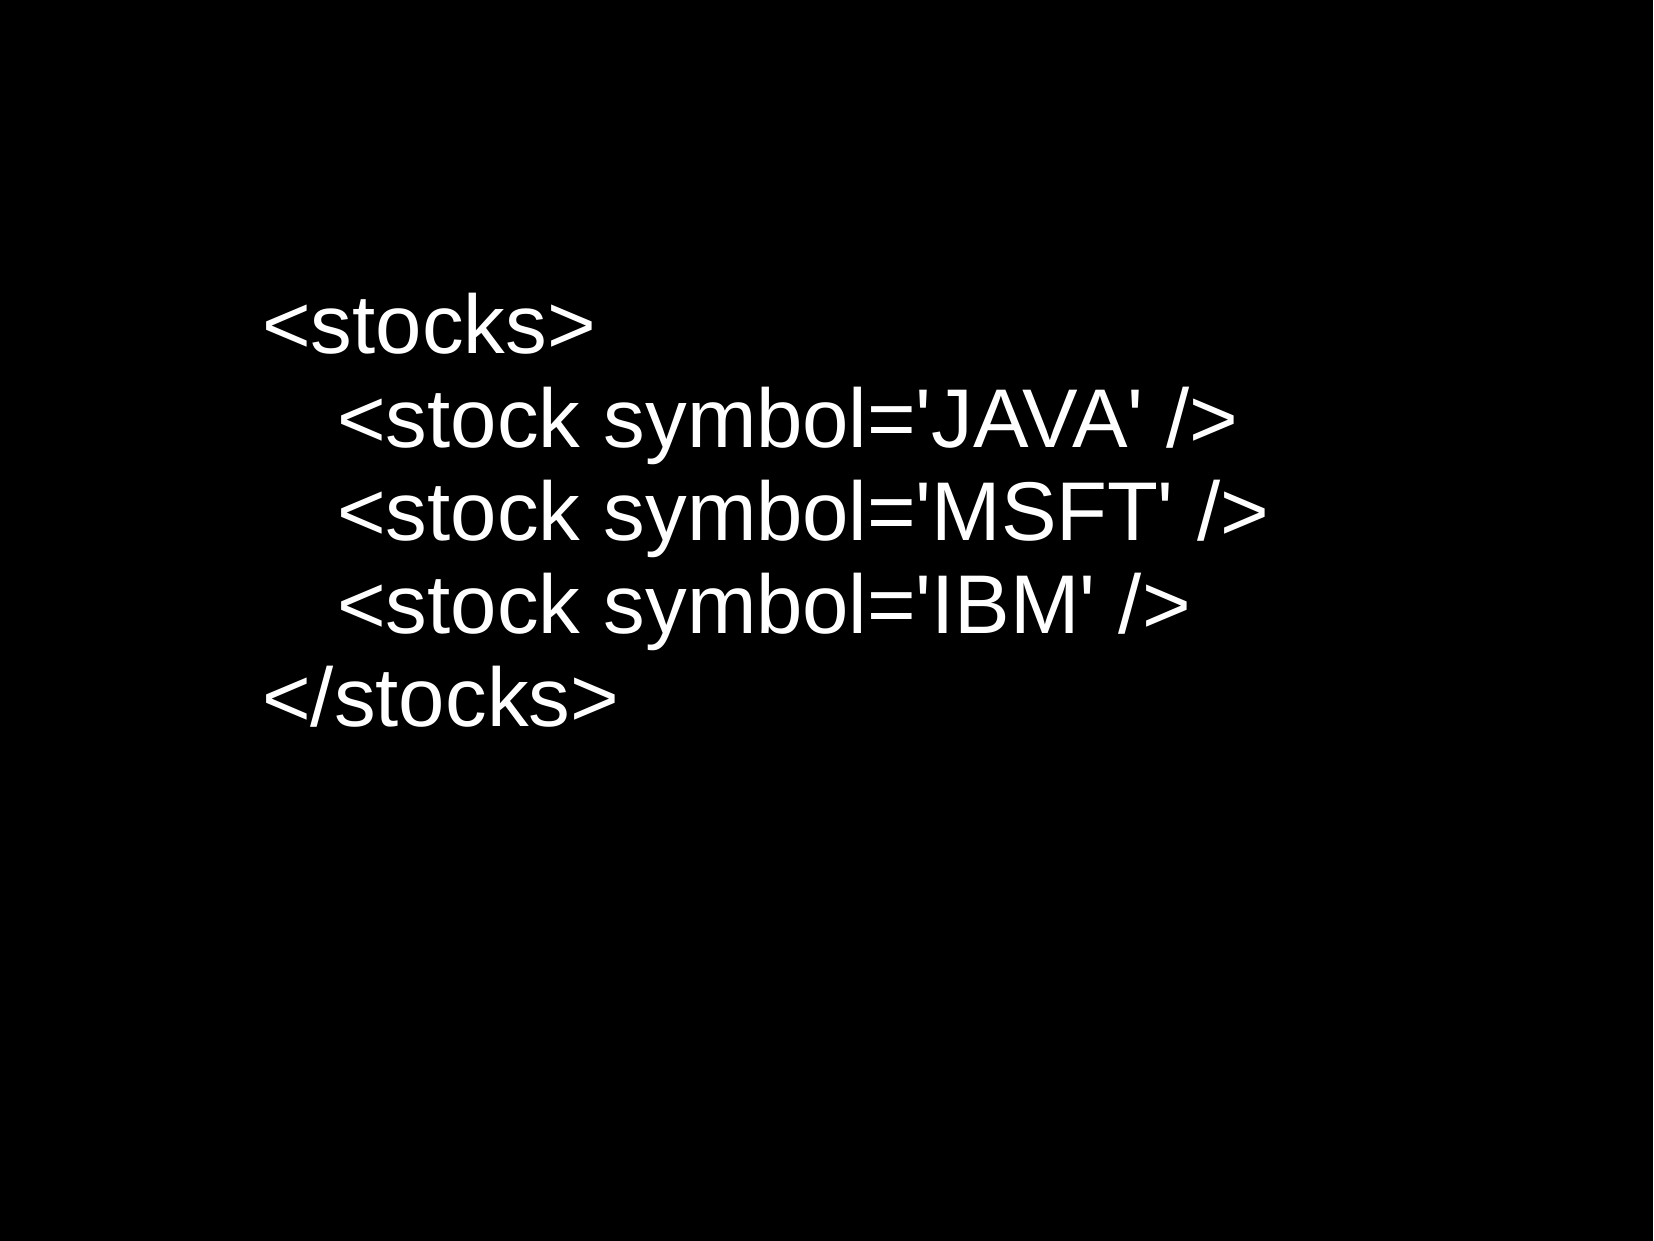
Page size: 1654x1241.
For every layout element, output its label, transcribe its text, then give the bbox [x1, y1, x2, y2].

title <stocks> <stock symbol='JAVA' /> <stock symbol='MSFT' /> <stock symbol='IBM' /> </stocks> [37, 0, 1613, 744]
